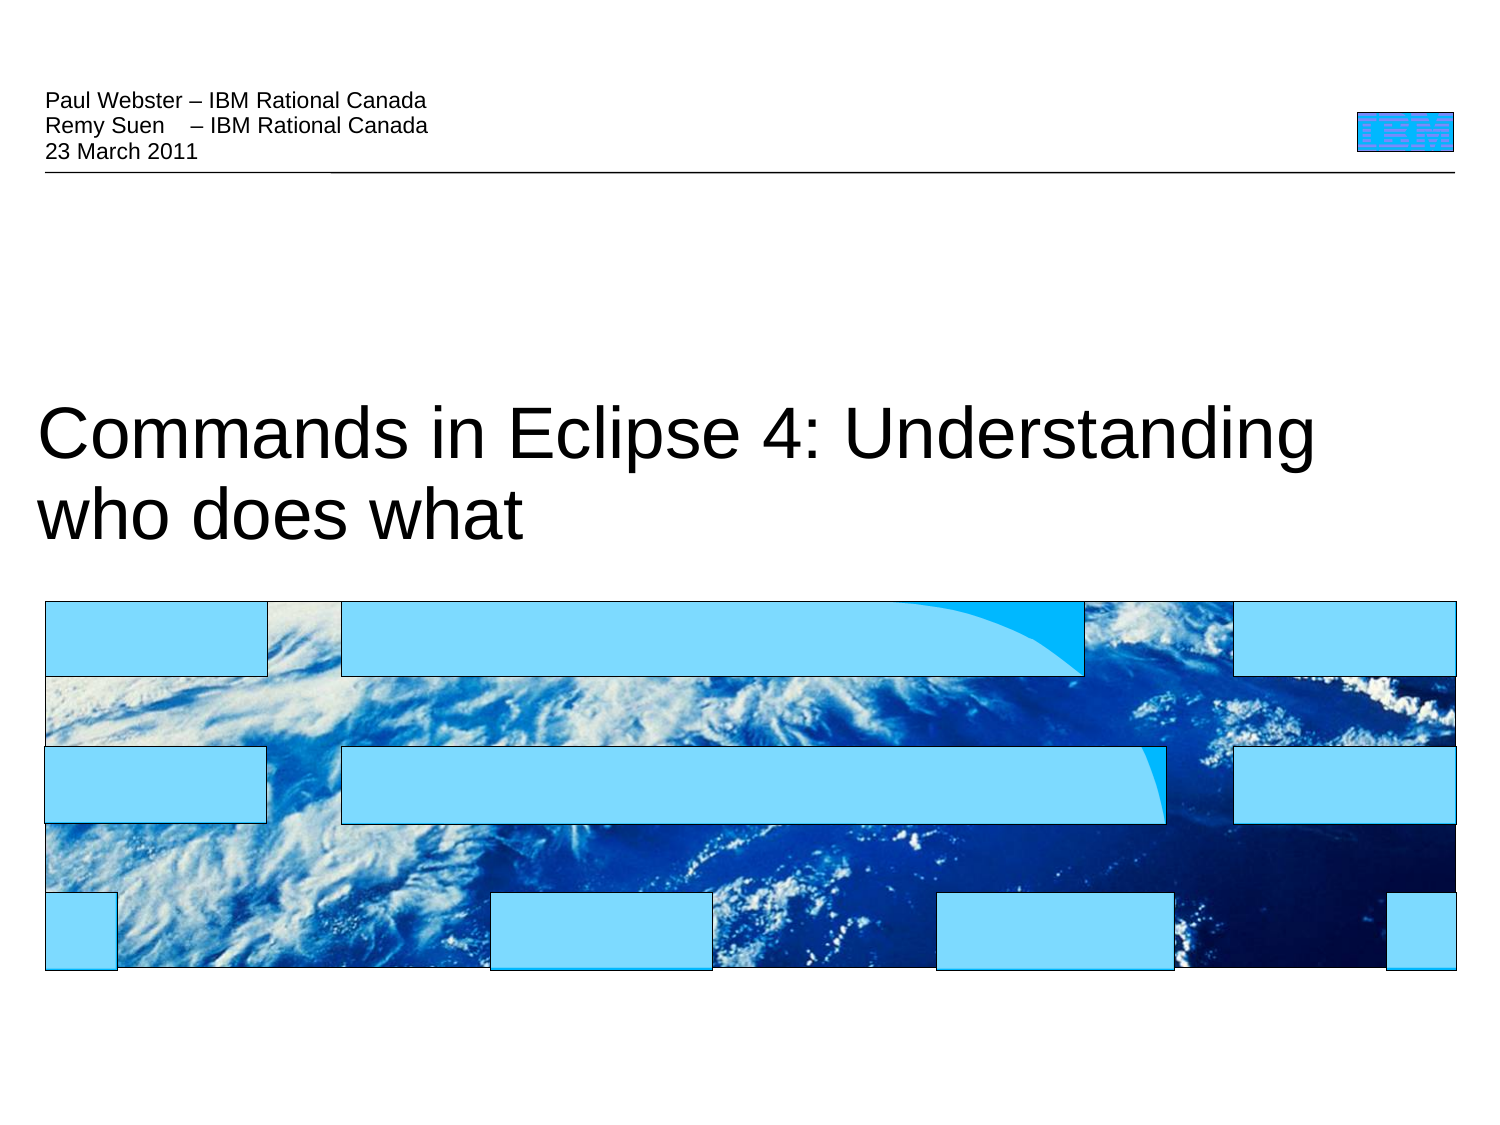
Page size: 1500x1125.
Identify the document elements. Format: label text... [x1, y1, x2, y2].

picture [1234, 747, 1454, 824]
picture [46, 602, 267, 676]
picture [1234, 602, 1454, 676]
picture [1387, 893, 1456, 967]
picture [491, 893, 712, 967]
picture [937, 893, 1174, 968]
picture [342, 602, 1081, 676]
picture [46, 602, 1455, 967]
picture [46, 893, 115, 968]
picture [45, 747, 266, 823]
title Commands in Eclipse 4: Understanding who does what [22, 217, 1456, 563]
text_box Paul Webster – IBM Rational Canada Remy Suen – IBM Rational Canada 23 March 2011 [30, 76, 1306, 172]
